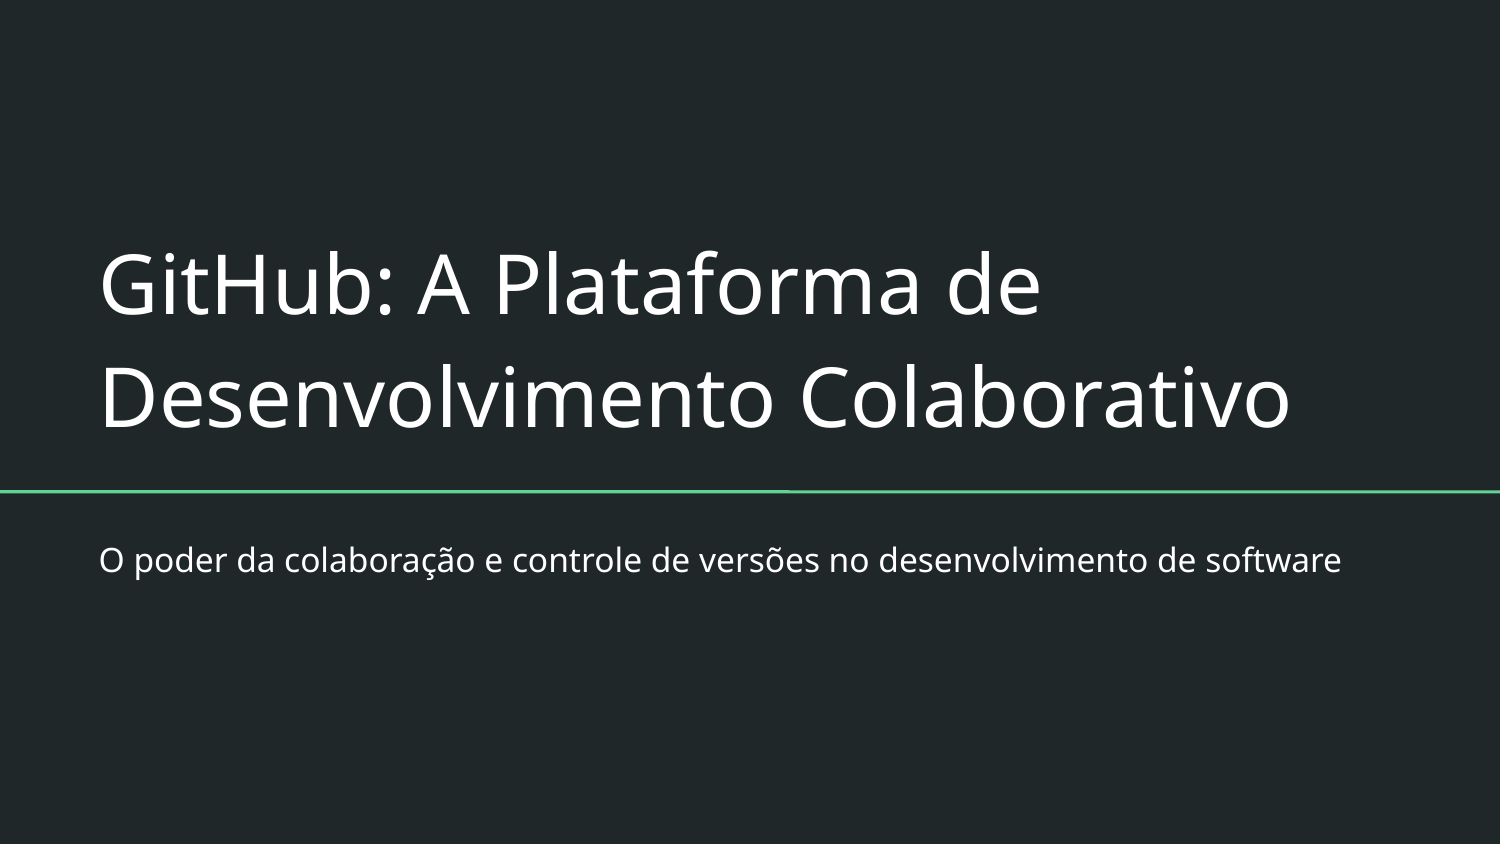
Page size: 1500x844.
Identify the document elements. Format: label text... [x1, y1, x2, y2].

title GitHub: A Plataforma de Desenvolvimento Colaborativo [83, 206, 1417, 467]
subtitle O poder da colaboração e controle de versões no desenvolvimento de software [83, 522, 1417, 626]
